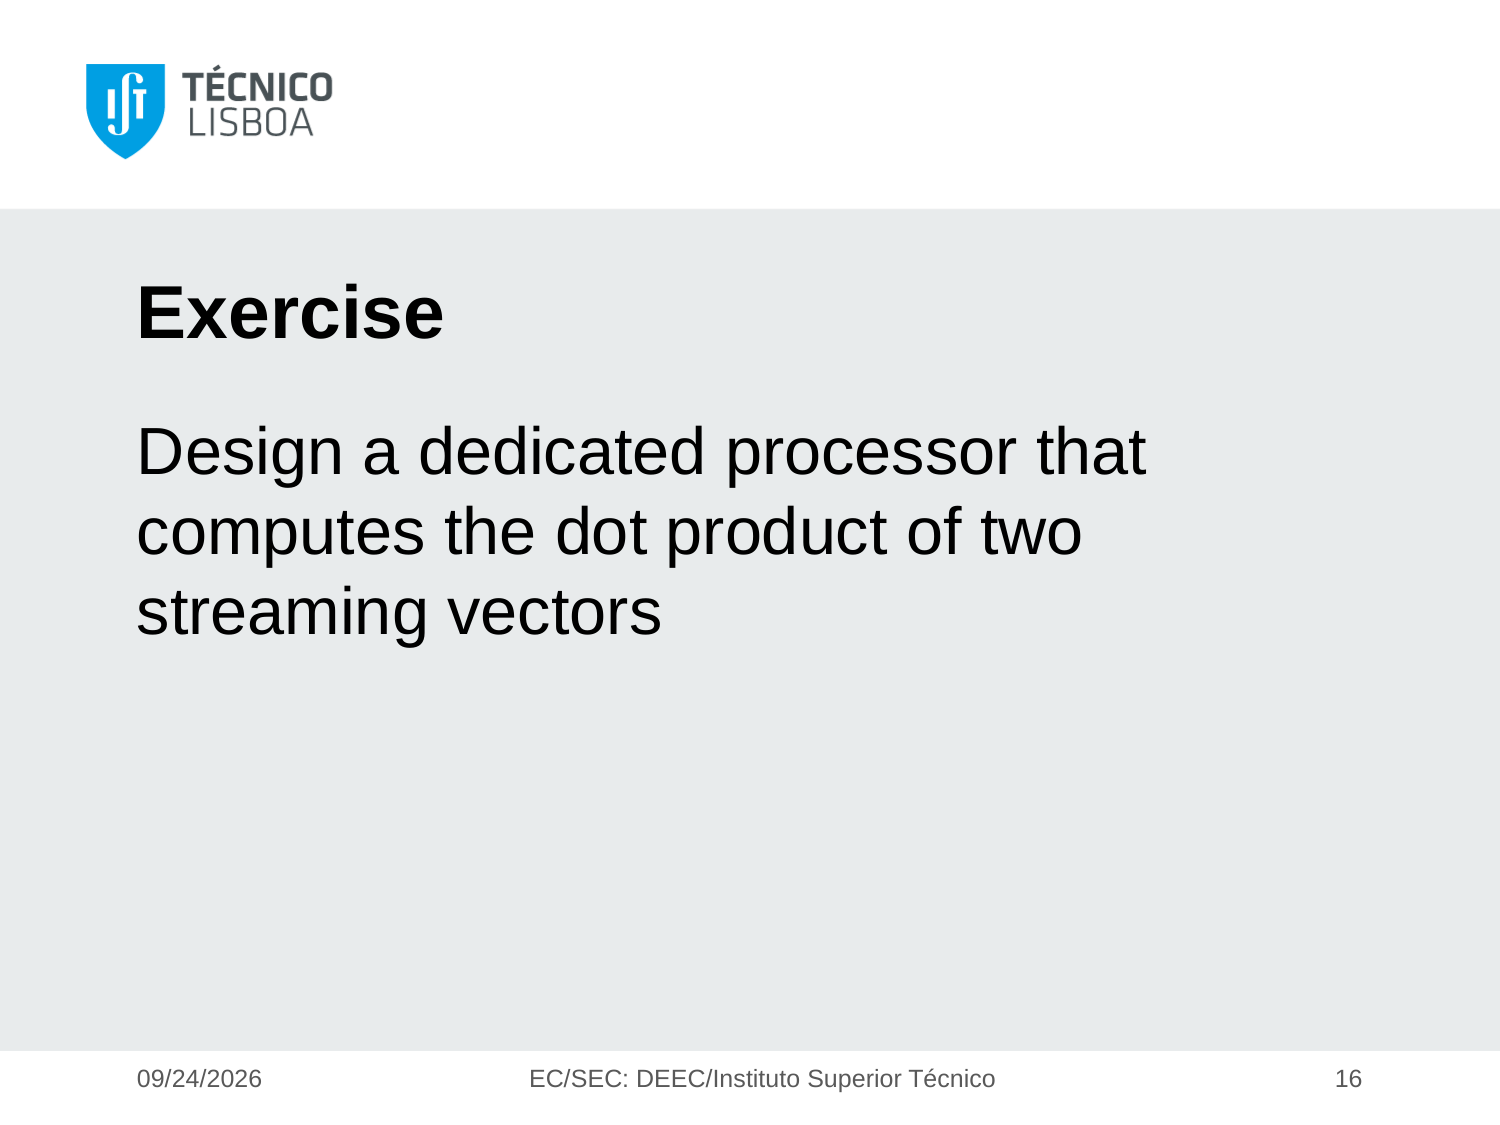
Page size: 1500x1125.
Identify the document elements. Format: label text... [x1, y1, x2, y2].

footer EC/SEC: DEEC/Instituto Superior Técnico [512, 1052, 1021, 1103]
title Exercise [121, 237, 1378, 381]
list Design a dedicated processor that computes the dot product of two streaming vectors [121, 400, 1378, 1005]
picture [0, 0, 1500, 1125]
slide_number 11/11/2018 [121, 1052, 425, 1103]
slide_number <number> [1077, 1052, 1378, 1103]
